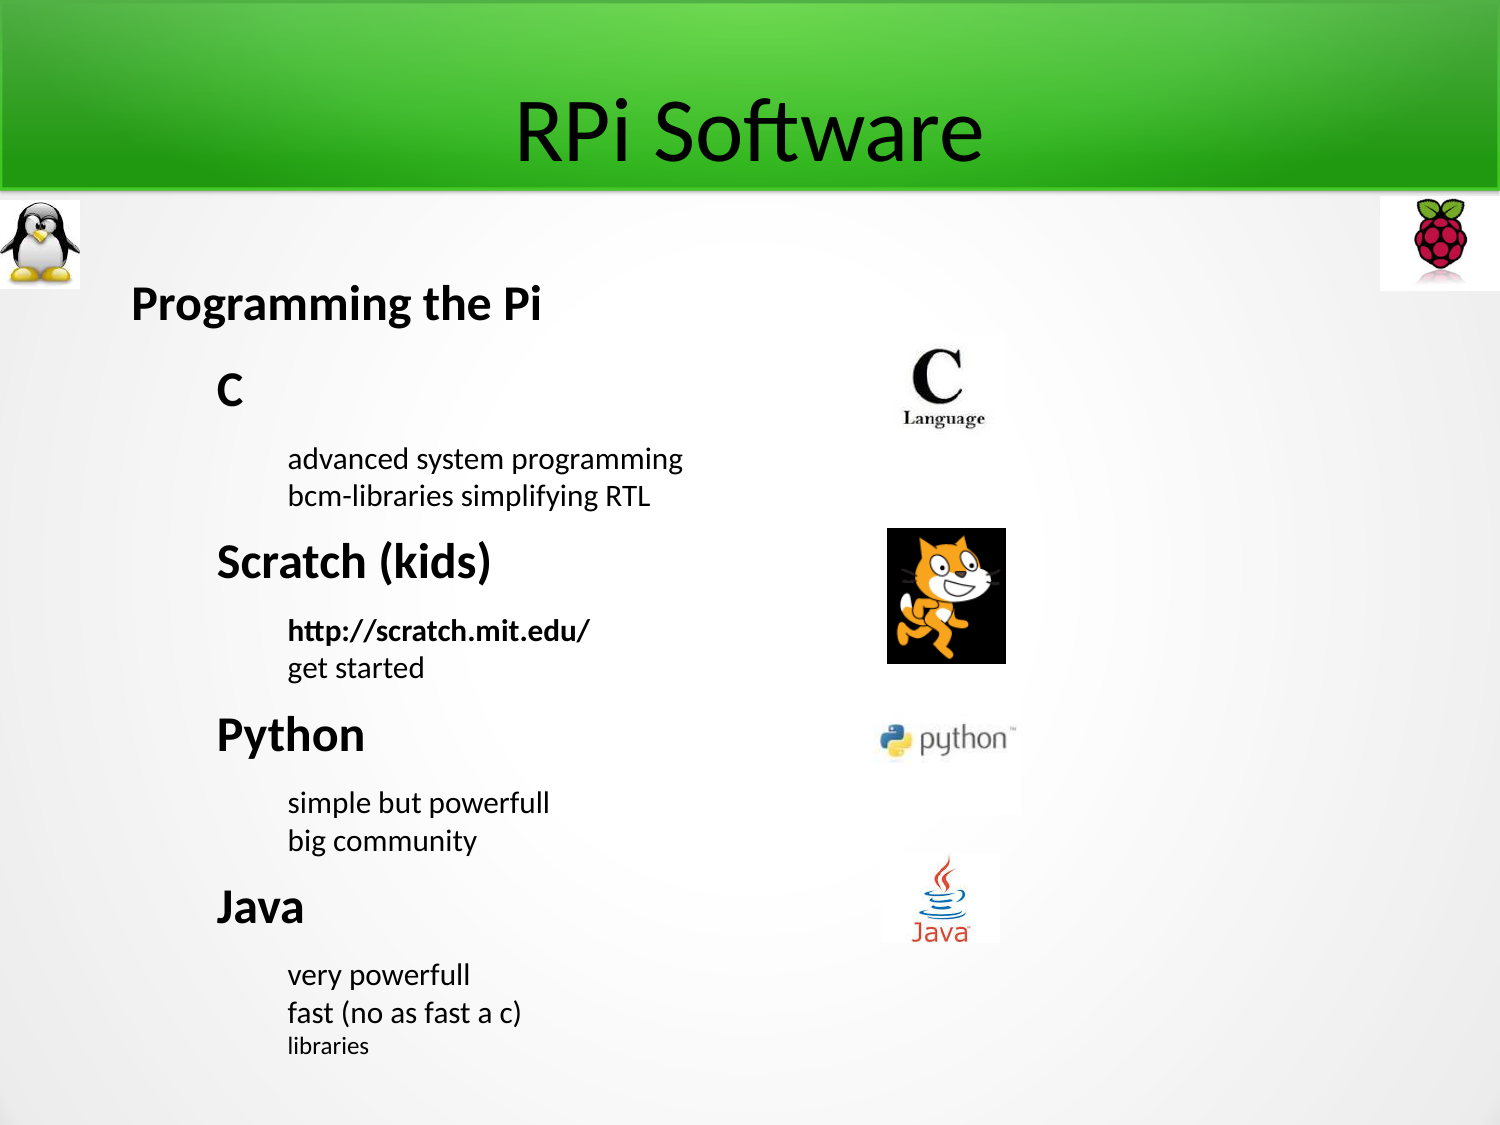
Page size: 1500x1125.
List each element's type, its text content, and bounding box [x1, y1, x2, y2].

list Programming the Pi C advanced system programming bcm-libraries simplifying RTL Scratch (kids) http://scratch.mit.edu/ get started Python simple but powerfull big community Java very powerfull fast (no as fast a c) libraries [60, 262, 1411, 1100]
picture [0, 200, 80, 289]
title RPi Software [75, 45, 1425, 233]
picture [881, 853, 1000, 943]
picture [873, 666, 1021, 815]
picture [887, 528, 1006, 664]
picture [1380, 196, 1500, 291]
picture [886, 335, 1005, 453]
